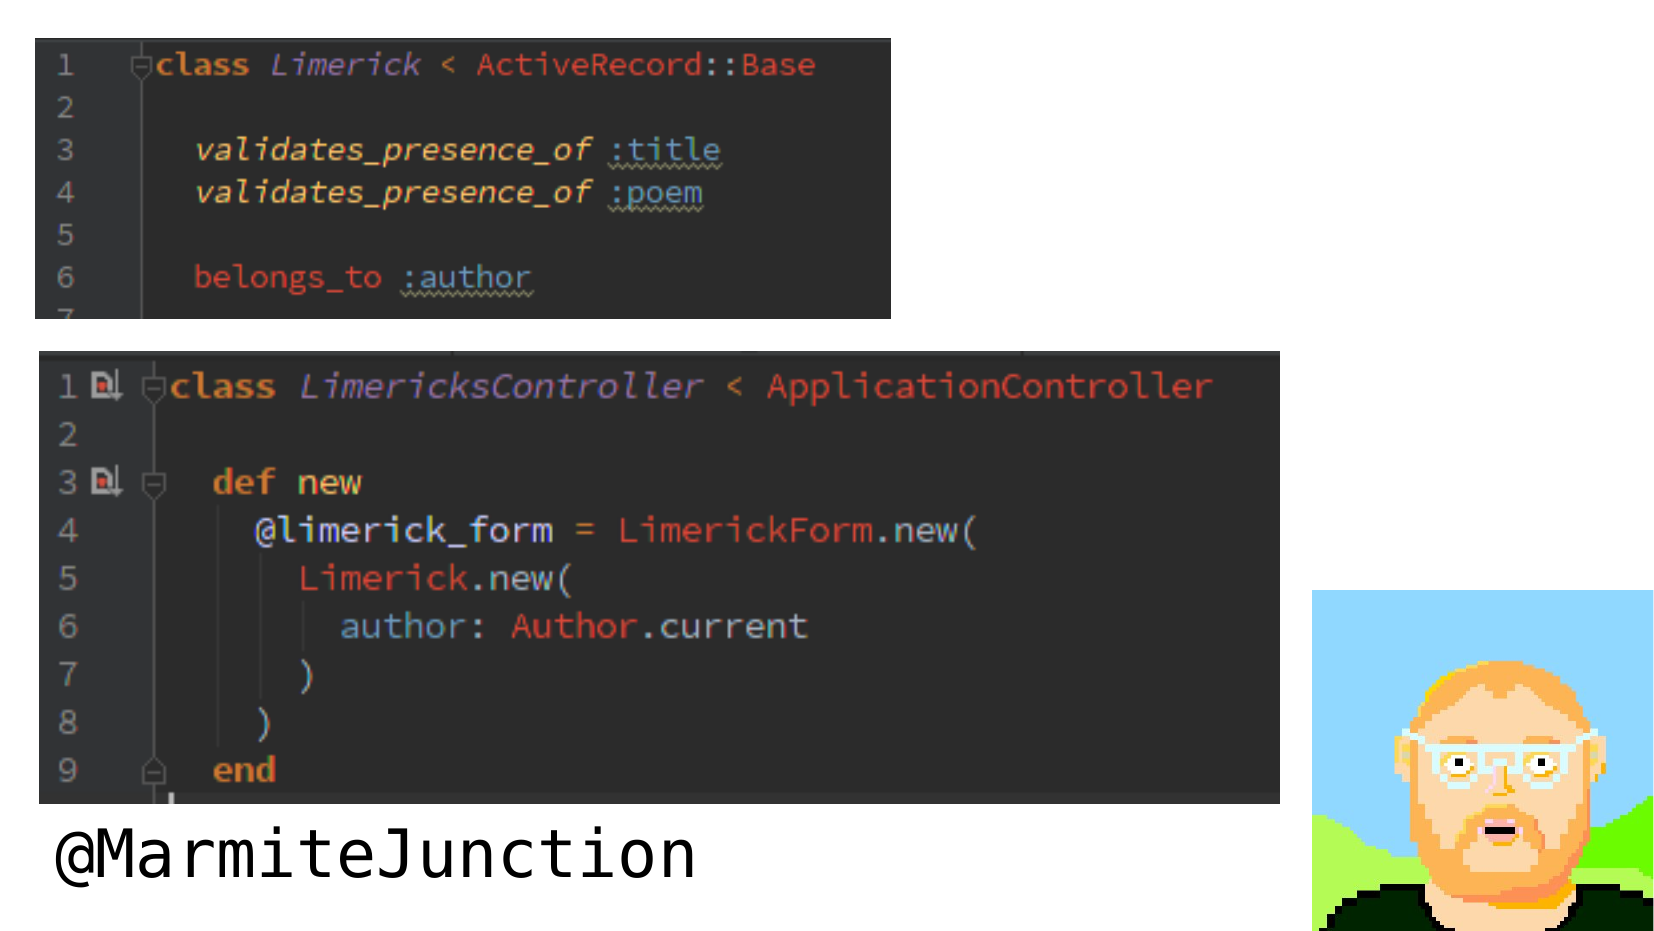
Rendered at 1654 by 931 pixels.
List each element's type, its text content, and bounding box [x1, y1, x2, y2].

text_box @MarmiteJunction [40, 808, 715, 901]
picture [39, 351, 1280, 804]
picture [1312, 590, 1654, 931]
picture [35, 38, 891, 319]
